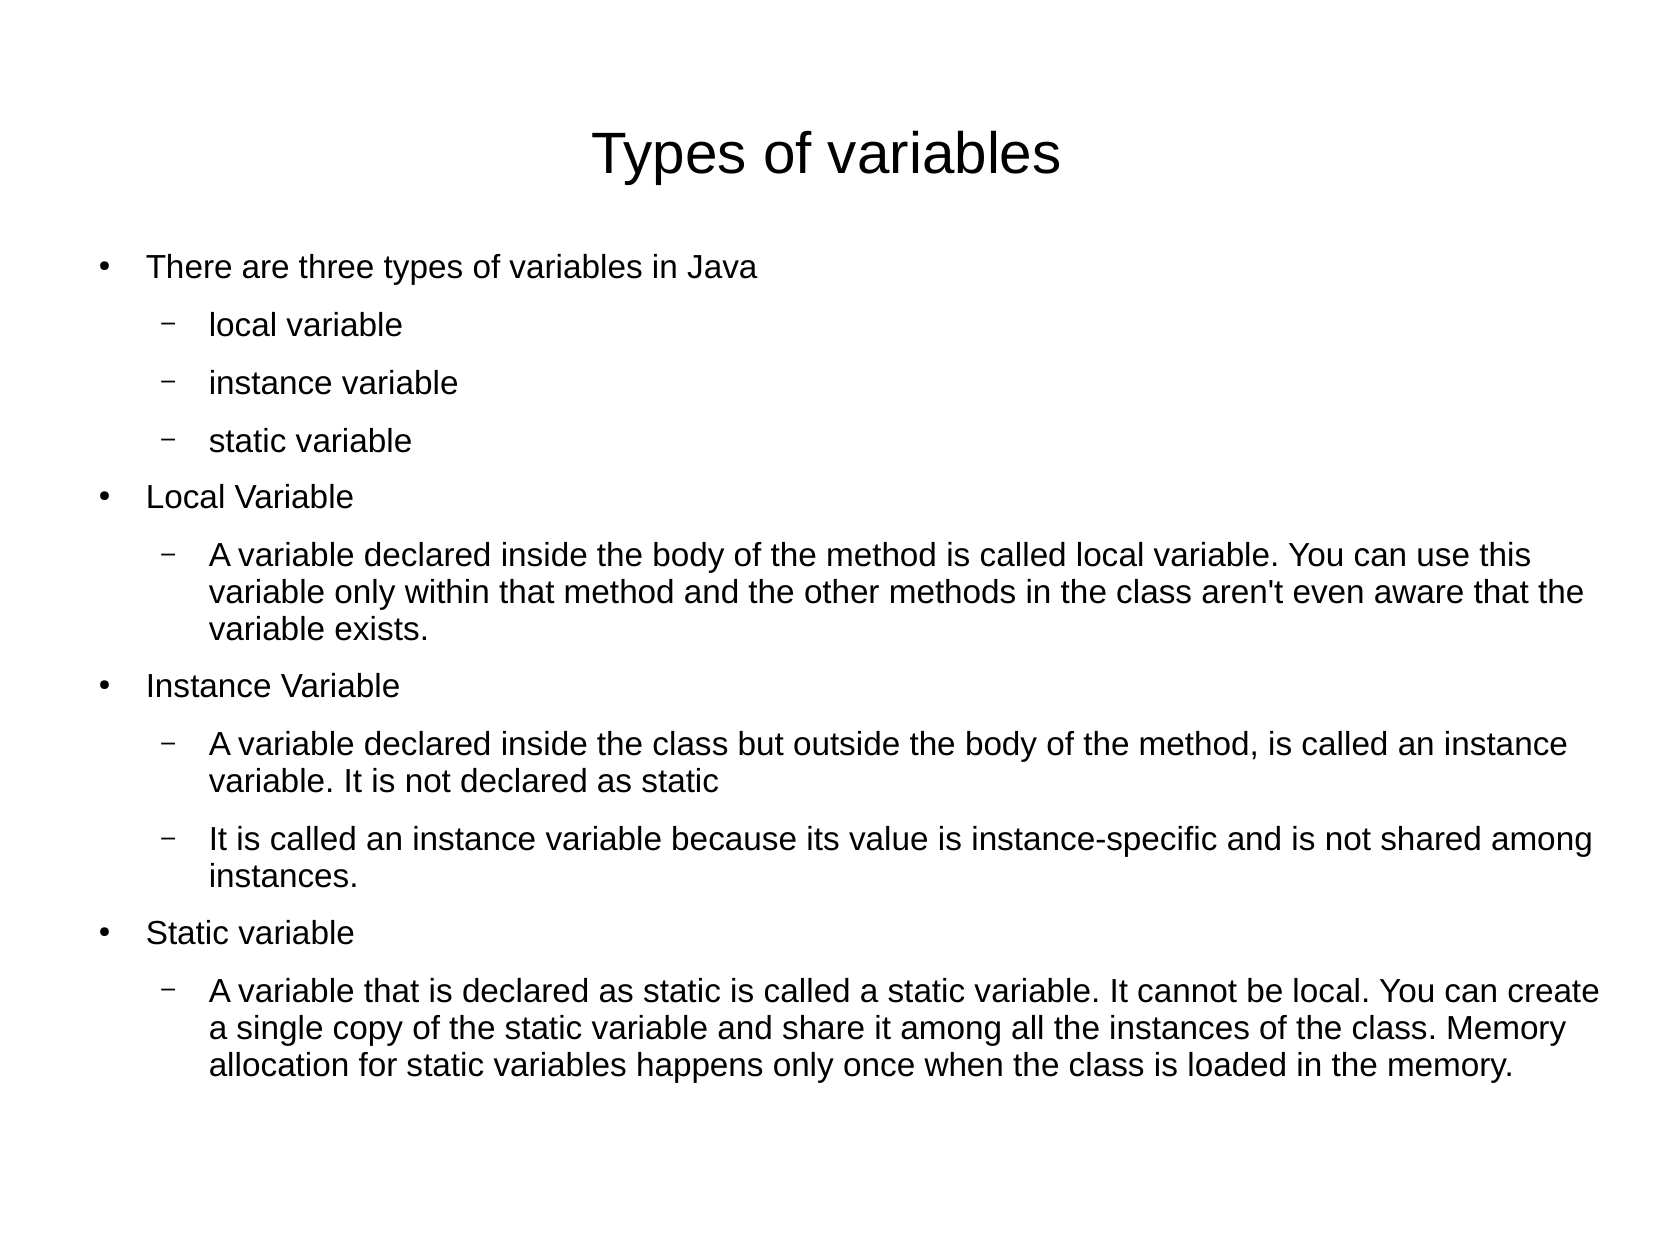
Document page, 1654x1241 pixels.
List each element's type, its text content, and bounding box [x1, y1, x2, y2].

list There are three types of variables in Java local variable instance variable static variable Local Variable A variable declared inside the body of the method is called local variable. You can use this variable only within that method and the other methods in the class aren't even aware that the variable exists. Instance Variable A variable declared inside the class but outside the body of the method, is called an instance variable. It is not declared as static It is called an instance variable because its value is instance-specific and is not shared among instances. Static variable A variable that is declared as static is called a static variable. It cannot be local. You can create a single copy of the static variable and share it among all the instances of the class. Memory allocation for static variables happens only once when the class is loaded in the memory. [82, 248, 1619, 1104]
title Types of variables [82, 49, 1571, 248]
